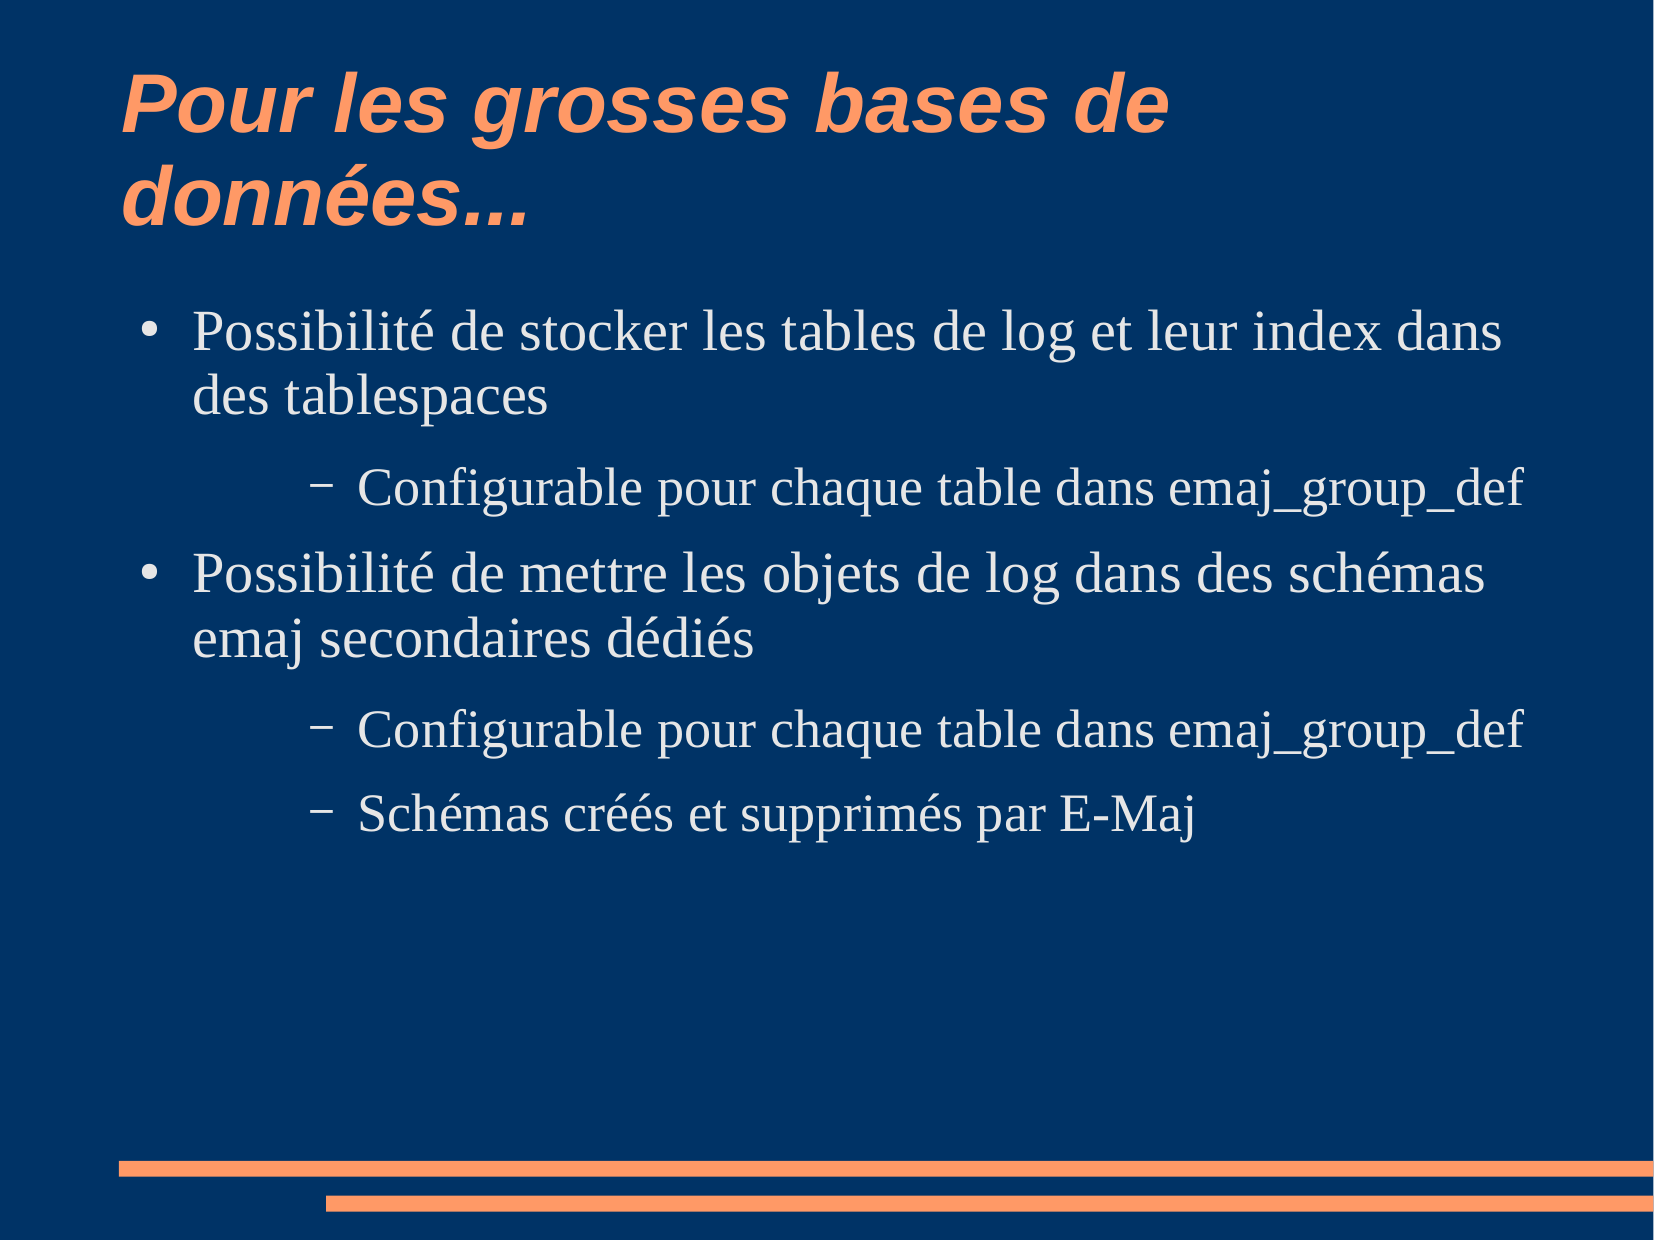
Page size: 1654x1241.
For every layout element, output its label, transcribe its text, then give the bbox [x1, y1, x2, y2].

title Pour les grosses bases de données... [121, 53, 1534, 246]
list Possibilité de stocker les tables de log et leur index dans des tablespaces Configurable pour chaque table dans emaj_group_def Possibilité de mettre les objets de log dans des schémas emaj secondaires dédiés Configurable pour chaque table dans emaj_group_def Schémas créés et supprimés par E-Maj [121, 298, 1561, 1153]
